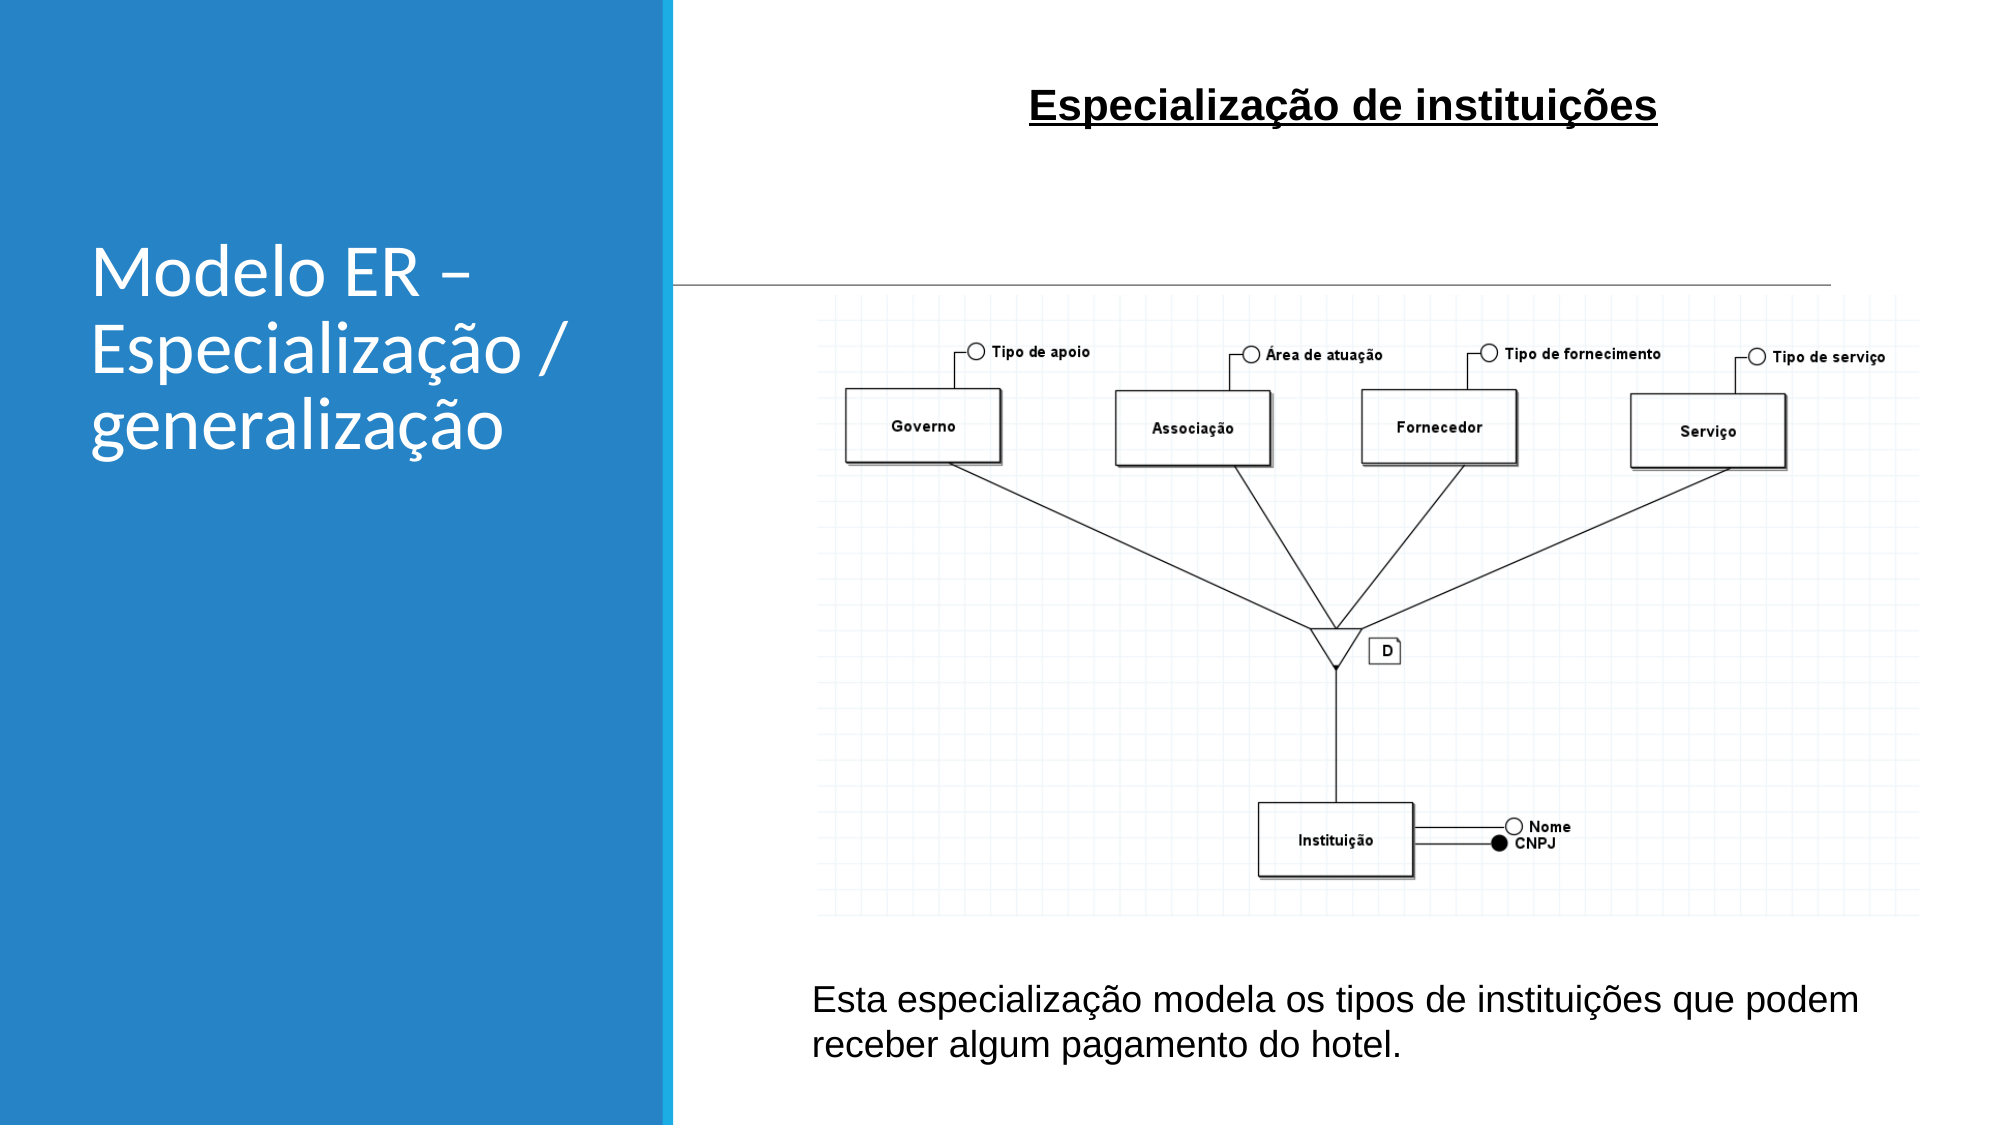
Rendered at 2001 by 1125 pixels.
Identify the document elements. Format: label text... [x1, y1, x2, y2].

text_box Modelo ER – Especialização / generalização [75, 97, 600, 473]
picture [817, 295, 1920, 917]
text_box Esta especialização modela os tipos de instituições que podem receber algum pagamento do hotel. [797, 967, 1920, 1093]
text_box Especialização de instituições [767, 58, 1920, 148]
